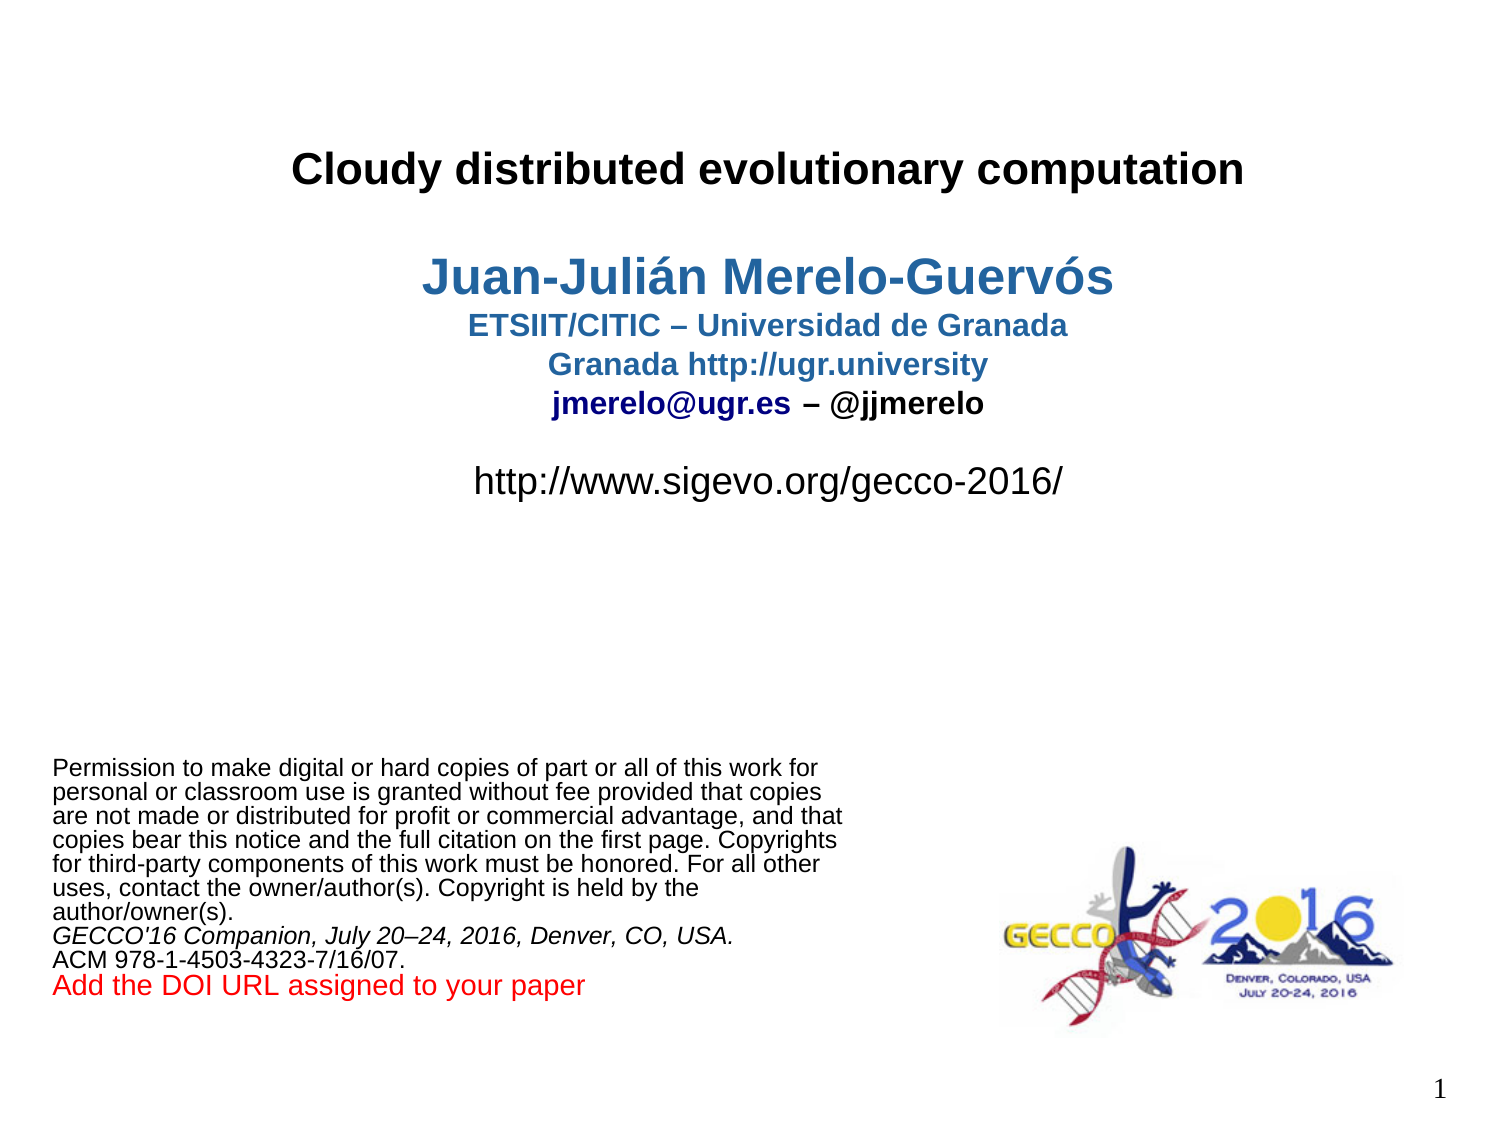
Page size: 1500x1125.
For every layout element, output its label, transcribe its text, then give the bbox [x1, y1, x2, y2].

text_box Permission to make digital or hard copies of part or all of this work for personal or classroom use is granted without fee provided that copies are not made or distributed for profit or commercial advantage, and that copies bear this notice and the full citation on the first page. Copyrights for third-party components of this work must be honored. For all other uses, contact the owner/author(s). Copyright is held by the author/owner(s). GECCO'16 Companion, July 20–24, 2016, Denver, CO, USA. ACM 978-1-4503-4323-7/16/07. Add the DOI URL assigned to your paper [37, 749, 876, 1009]
picture [999, 831, 1404, 1038]
list Cloudy distributed evolutionary computation Juan-Julián Merelo-Guervós ETSIIT/CITIC – Universidad de Granada Granada http://ugr.university jmerelo@ugr.es – @jjmerelo http://www.sigevo.org/gecco-2016/ [149, 112, 1388, 688]
text_box <número> [62, 1037, 1463, 1113]
